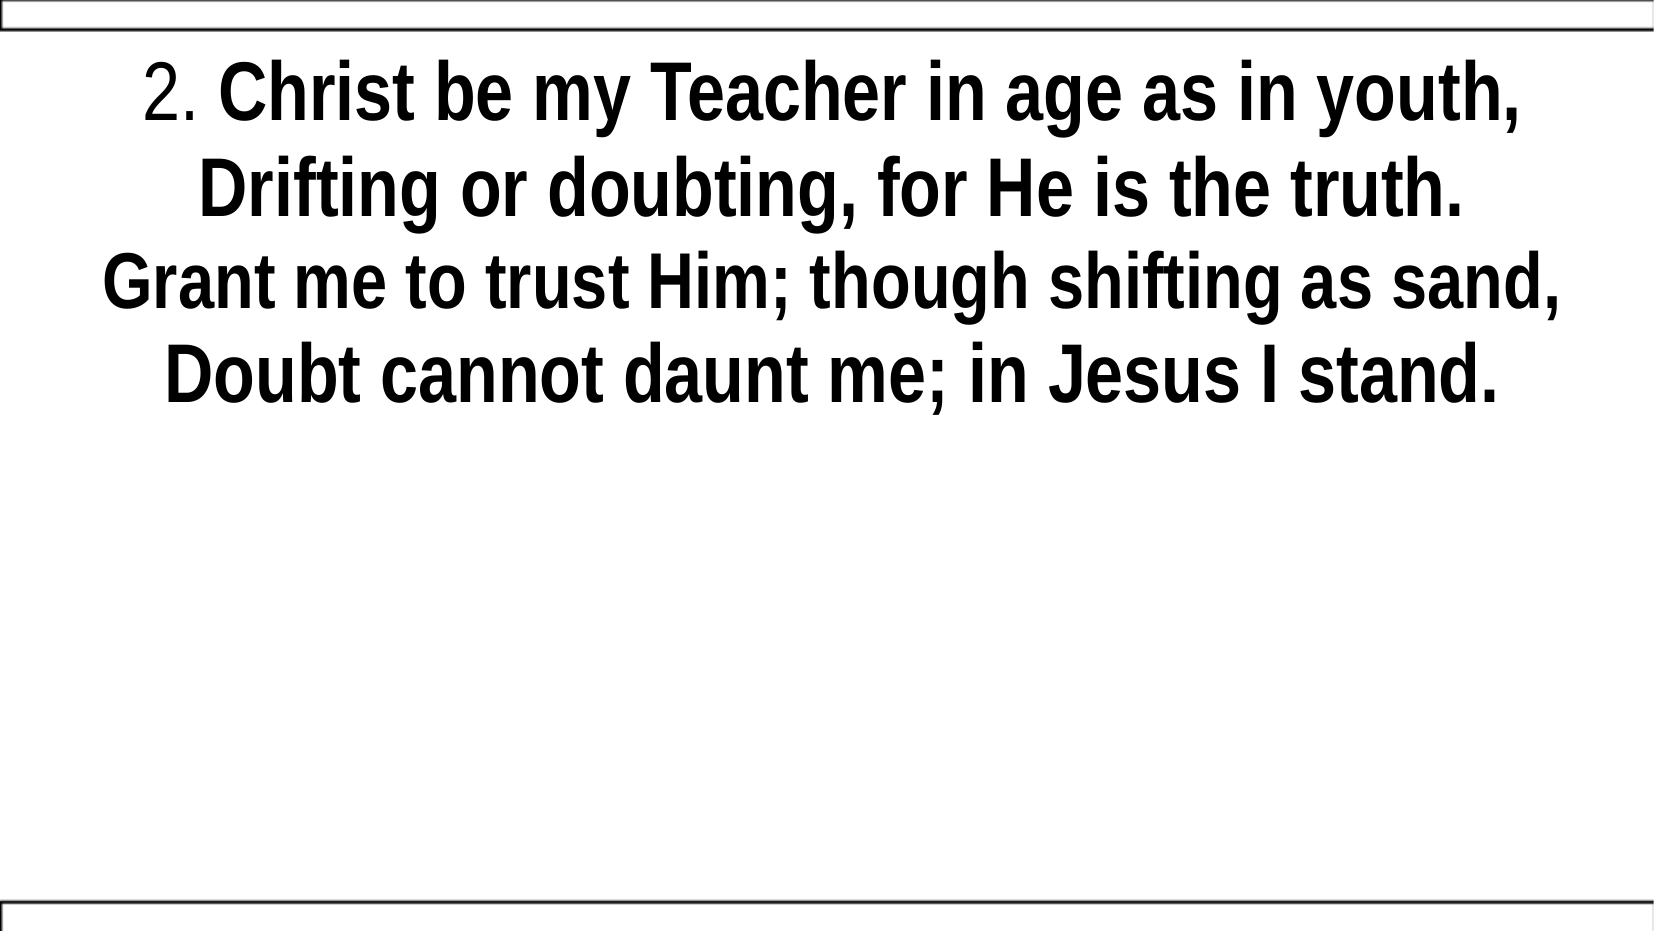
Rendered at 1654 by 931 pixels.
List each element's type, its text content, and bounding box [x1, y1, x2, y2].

text_box 2. Christ be my Teacher in age as in youth, Drifting or doubting, for He is the truth. Grant me to trust Him; though shifting as sand, Doubt cannot daunt me; in Jesus I stand. [75, 35, 1591, 436]
picture [0, 0, 1654, 931]
